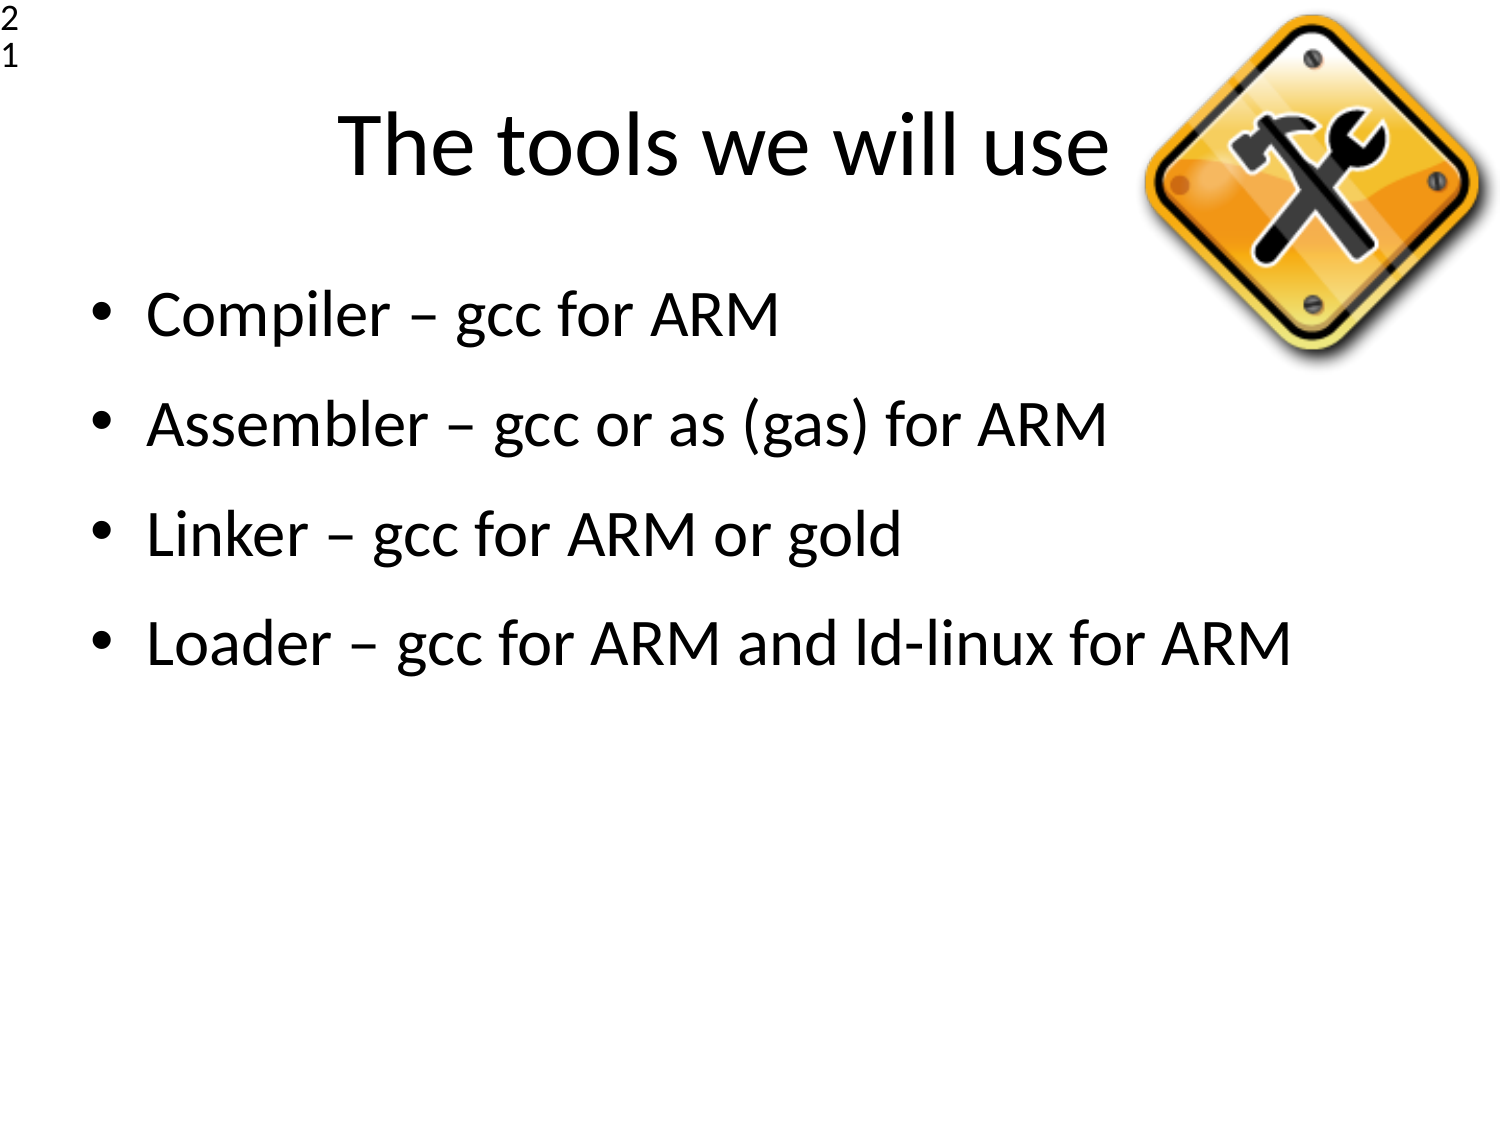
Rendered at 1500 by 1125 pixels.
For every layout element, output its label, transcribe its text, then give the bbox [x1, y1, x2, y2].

list Compiler – gcc for ARM Assembler – gcc or as (gas) for ARM Linker – gcc for ARM or gold Loader – gcc for ARM and ld-linux for ARM [75, 262, 1425, 1005]
title The tools we will use [75, 45, 1125, 233]
picture [1125, 0, 1500, 375]
